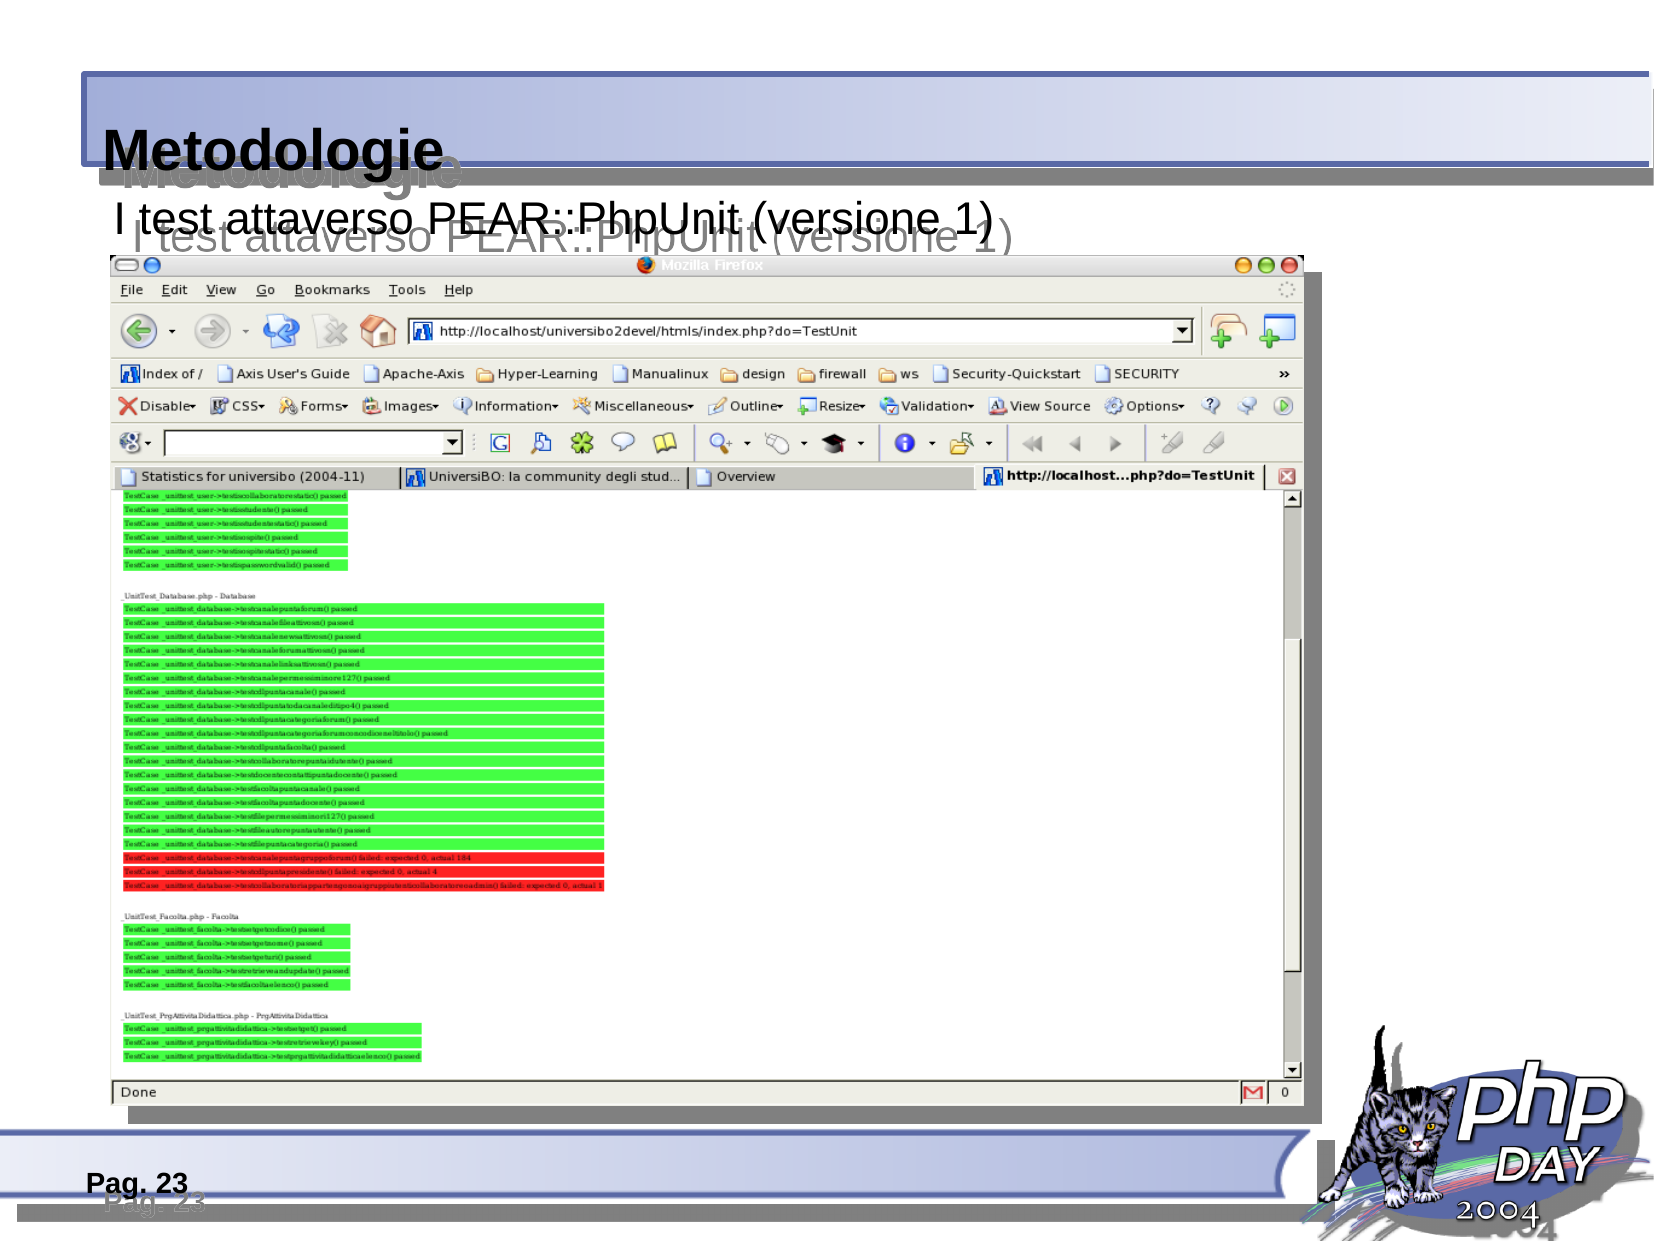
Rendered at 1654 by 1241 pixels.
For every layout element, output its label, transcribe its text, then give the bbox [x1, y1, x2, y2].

picture [110, 255, 1304, 1106]
picture [0, 1025, 1652, 1233]
text_box Metodologie [102, 85, 1394, 155]
text_box I test attaverso PEAR::PhpUnit (versione 1) [90, 192, 1341, 558]
picture [110, 1195, 117, 1201]
picture [126, 1180, 133, 1190]
